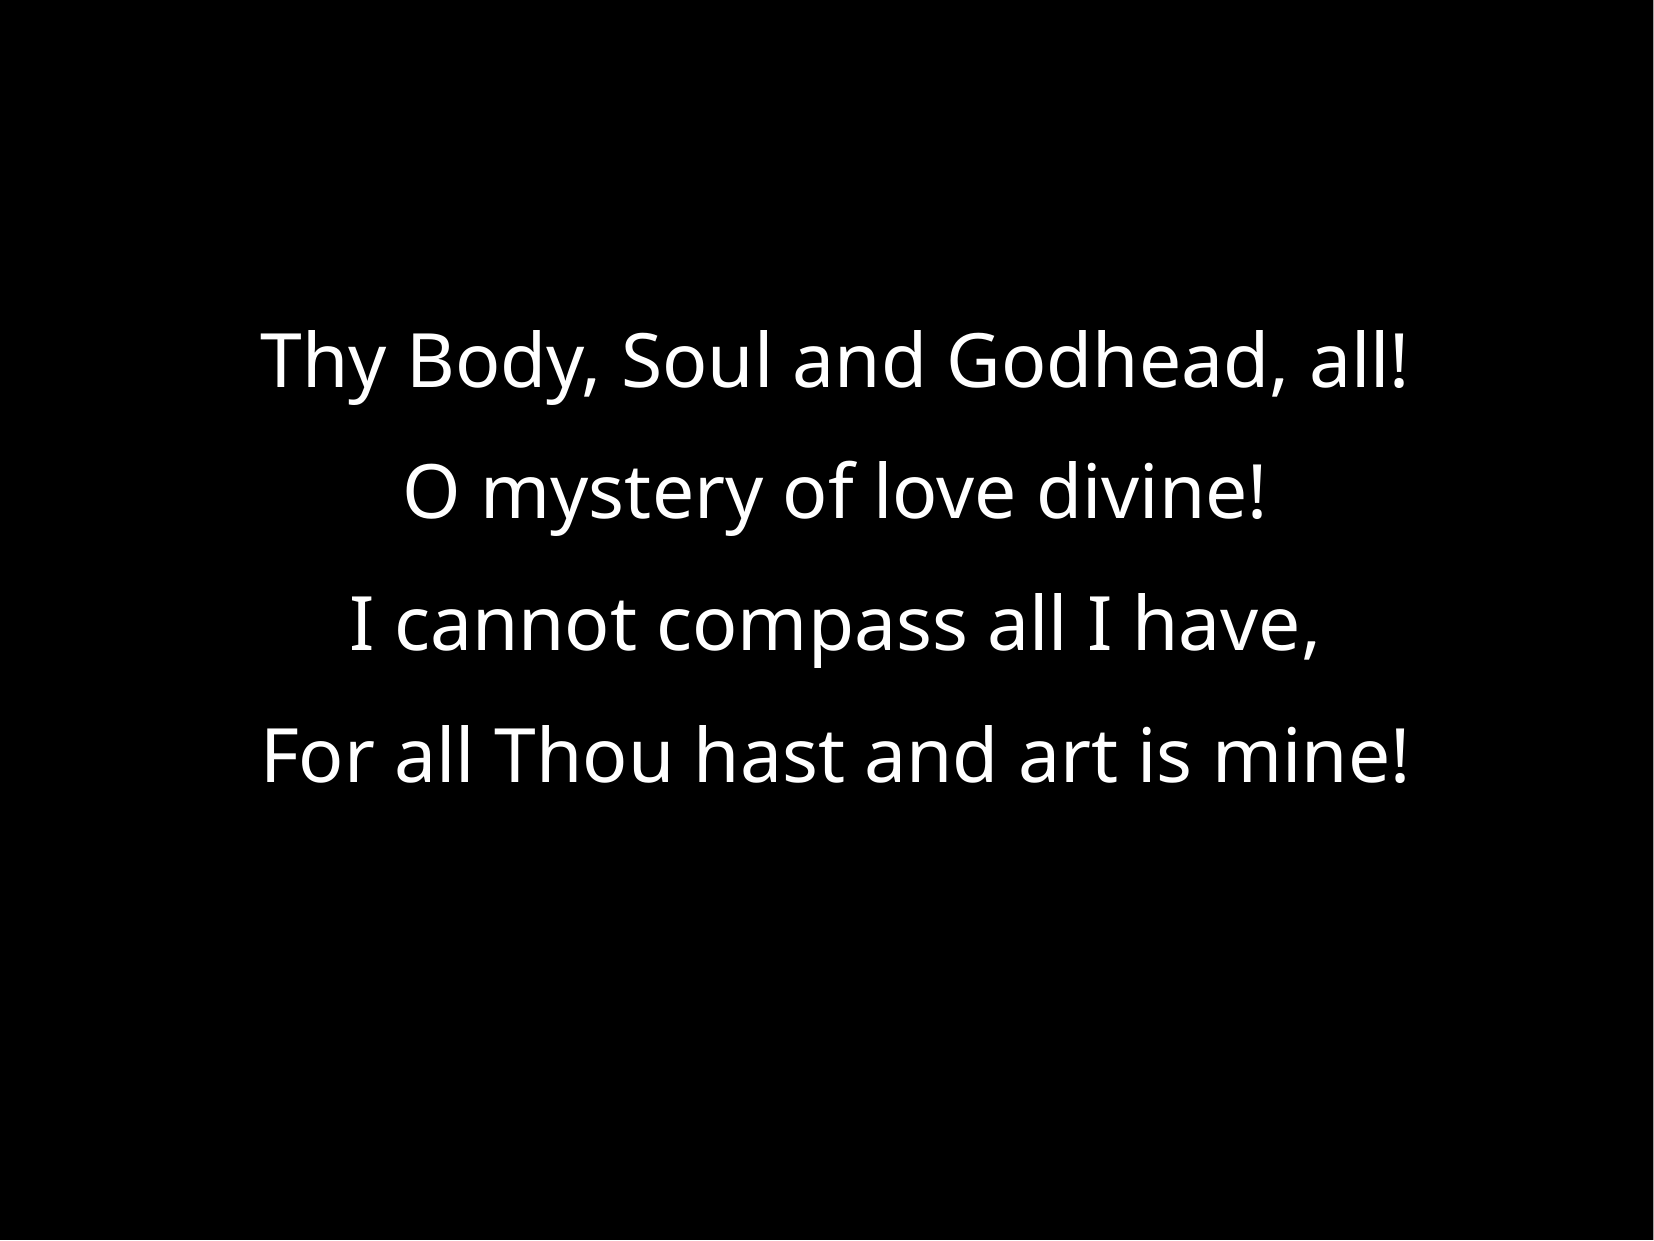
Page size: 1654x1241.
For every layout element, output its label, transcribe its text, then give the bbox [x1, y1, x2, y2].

list Thy Body, Soul and Godhead, all! O mystery of love divine! I cannot compass all I have, For all Thou hast and art is mine! [0, 307, 1654, 1229]
